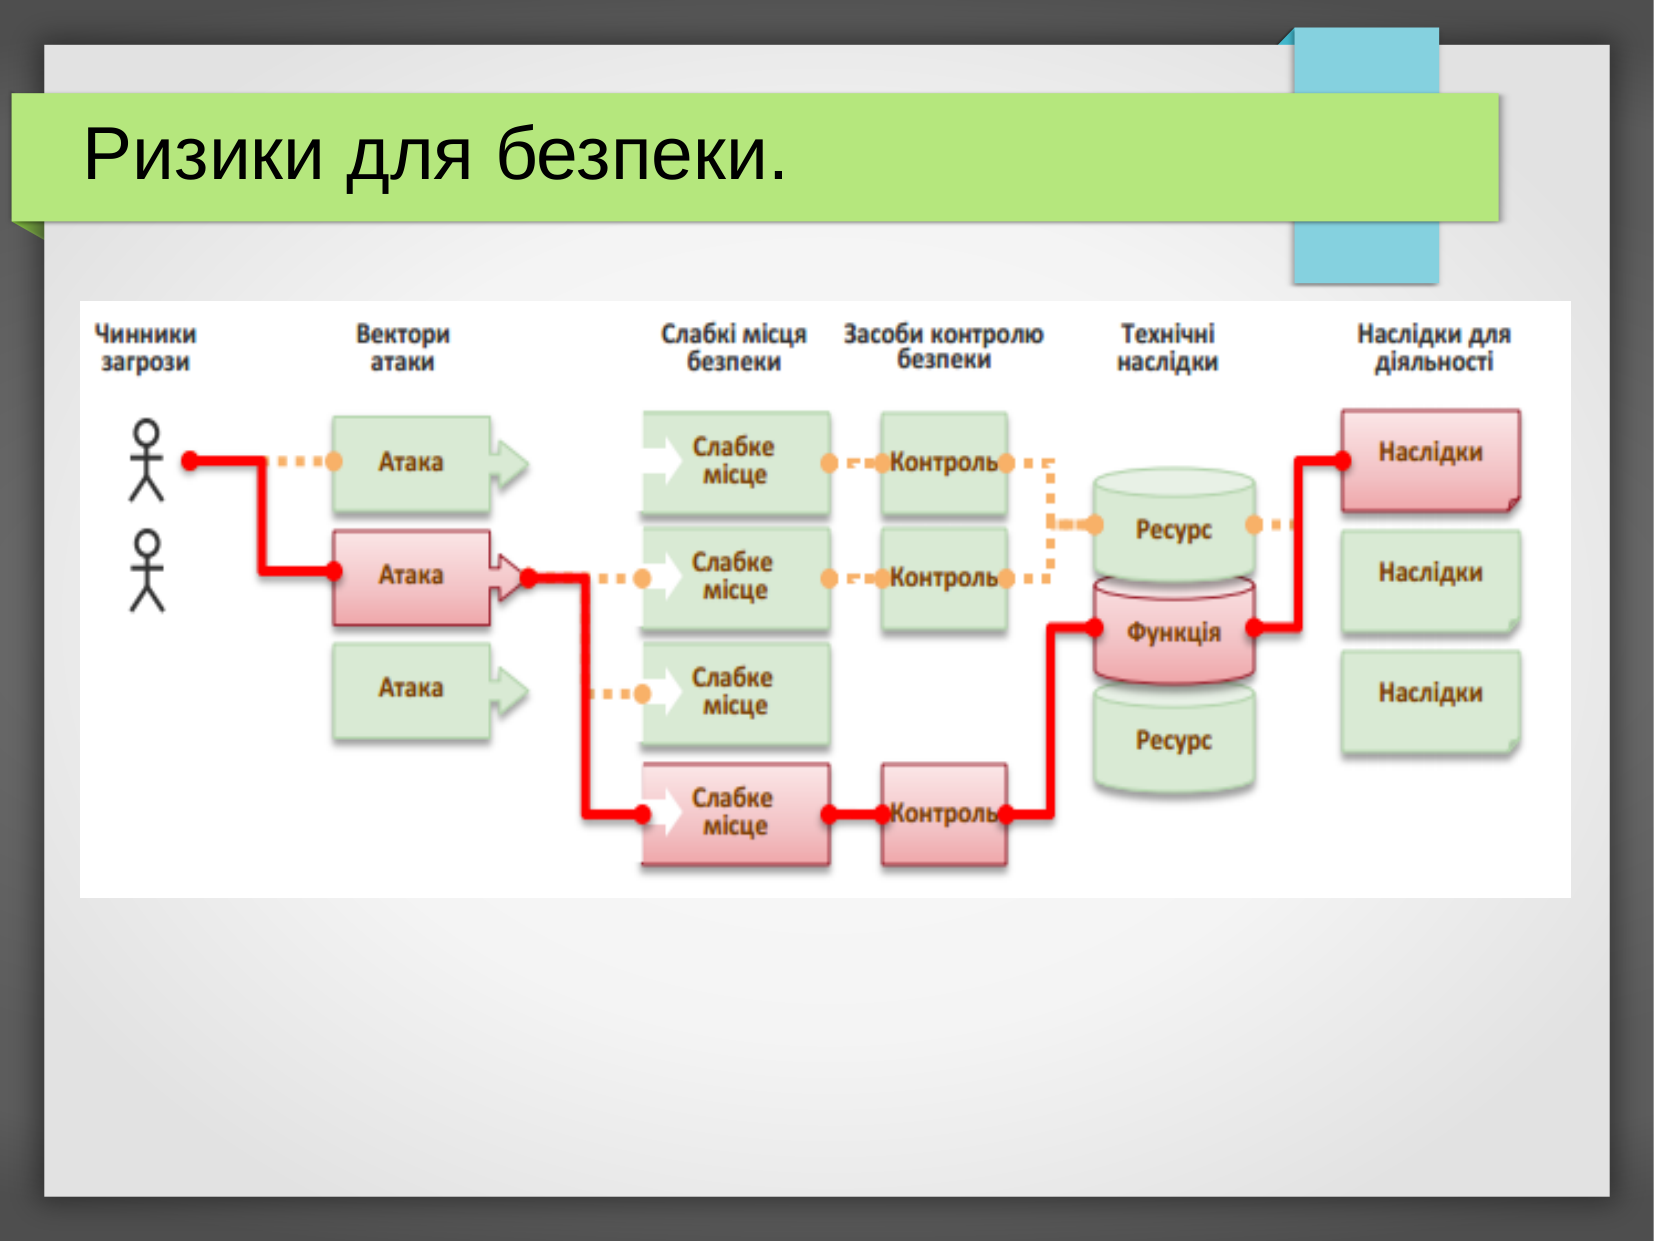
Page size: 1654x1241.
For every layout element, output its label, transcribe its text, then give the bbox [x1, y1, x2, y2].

title Ризики для безпеки. [82, 94, 1264, 213]
picture [0, 0, 1654, 1241]
